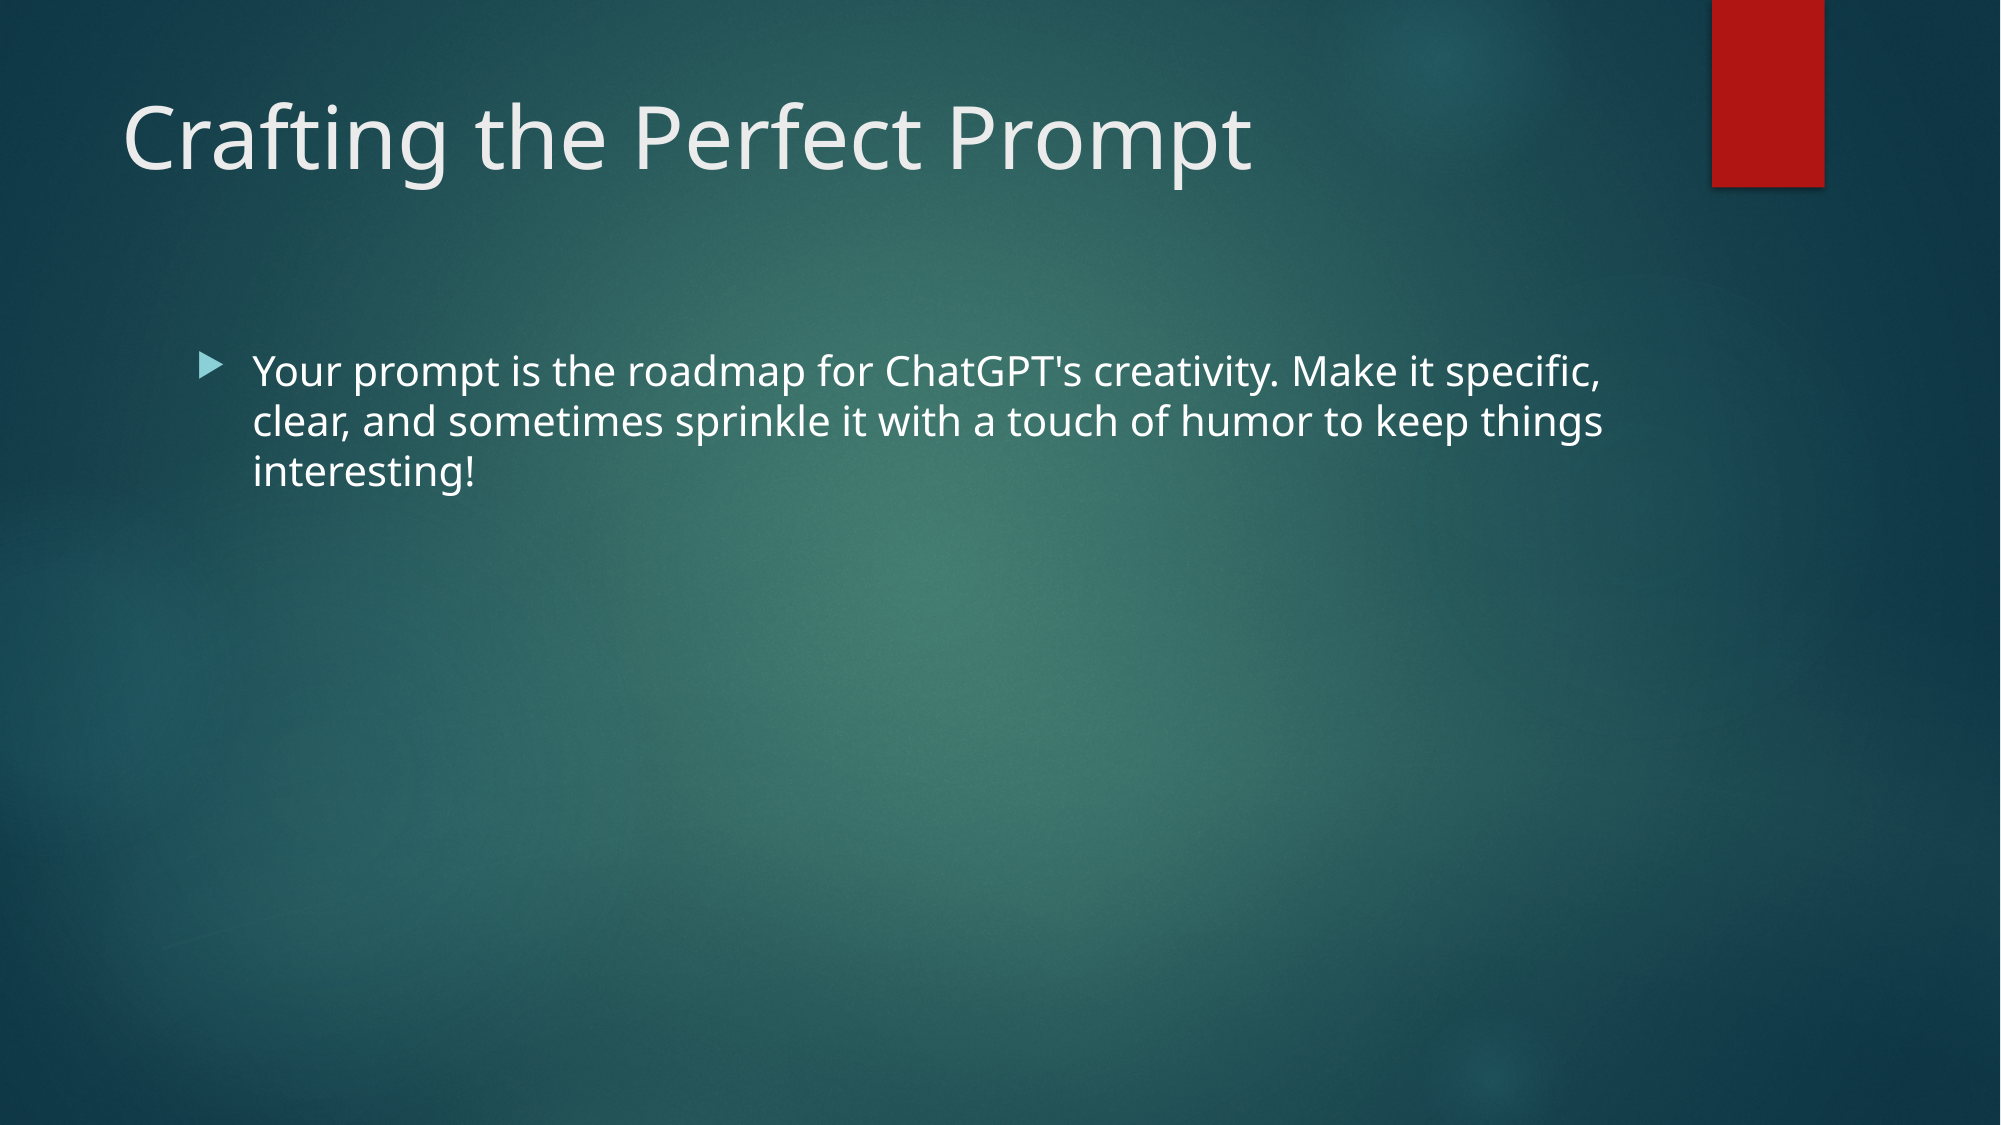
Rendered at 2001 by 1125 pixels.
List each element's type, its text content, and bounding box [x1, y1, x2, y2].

picture [0, 0, 2001, 1125]
list Your prompt is the roadmap for ChatGPT's creativity. Make it specific, clear, and sometimes sprinkle it with a touch of humor to keep things interesting! [181, 336, 1649, 1025]
title Crafting the Perfect Prompt [106, 74, 1649, 304]
